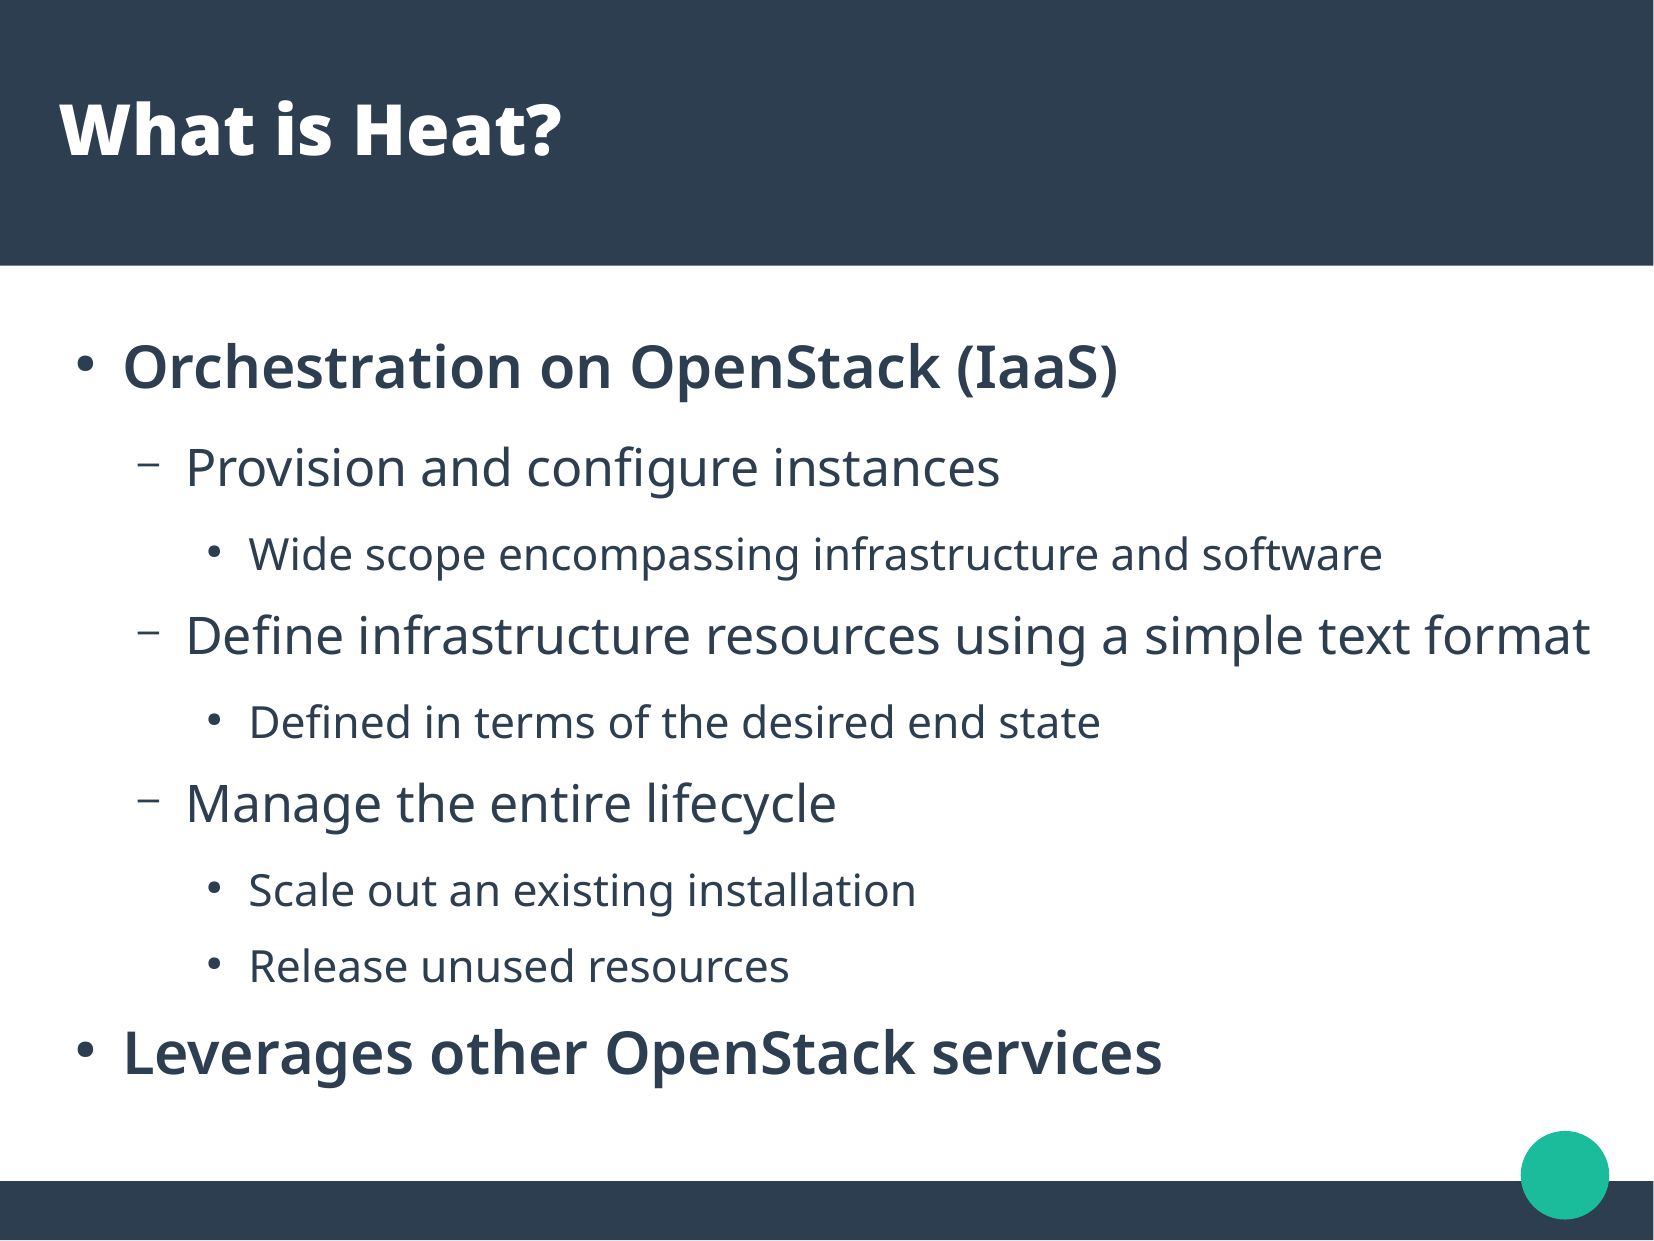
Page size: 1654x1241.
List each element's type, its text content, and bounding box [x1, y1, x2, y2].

title What is Heat? [59, 49, 1595, 207]
list Orchestration on OpenStack (IaaS) Provision and configure instances Wide scope encompassing infrastructure and software Define infrastructure resources using a simple text format Defined in terms of the desired end state Manage the entire lifecycle Scale out an existing installation Release unused resources Leverages other OpenStack services [59, 324, 1595, 1152]
